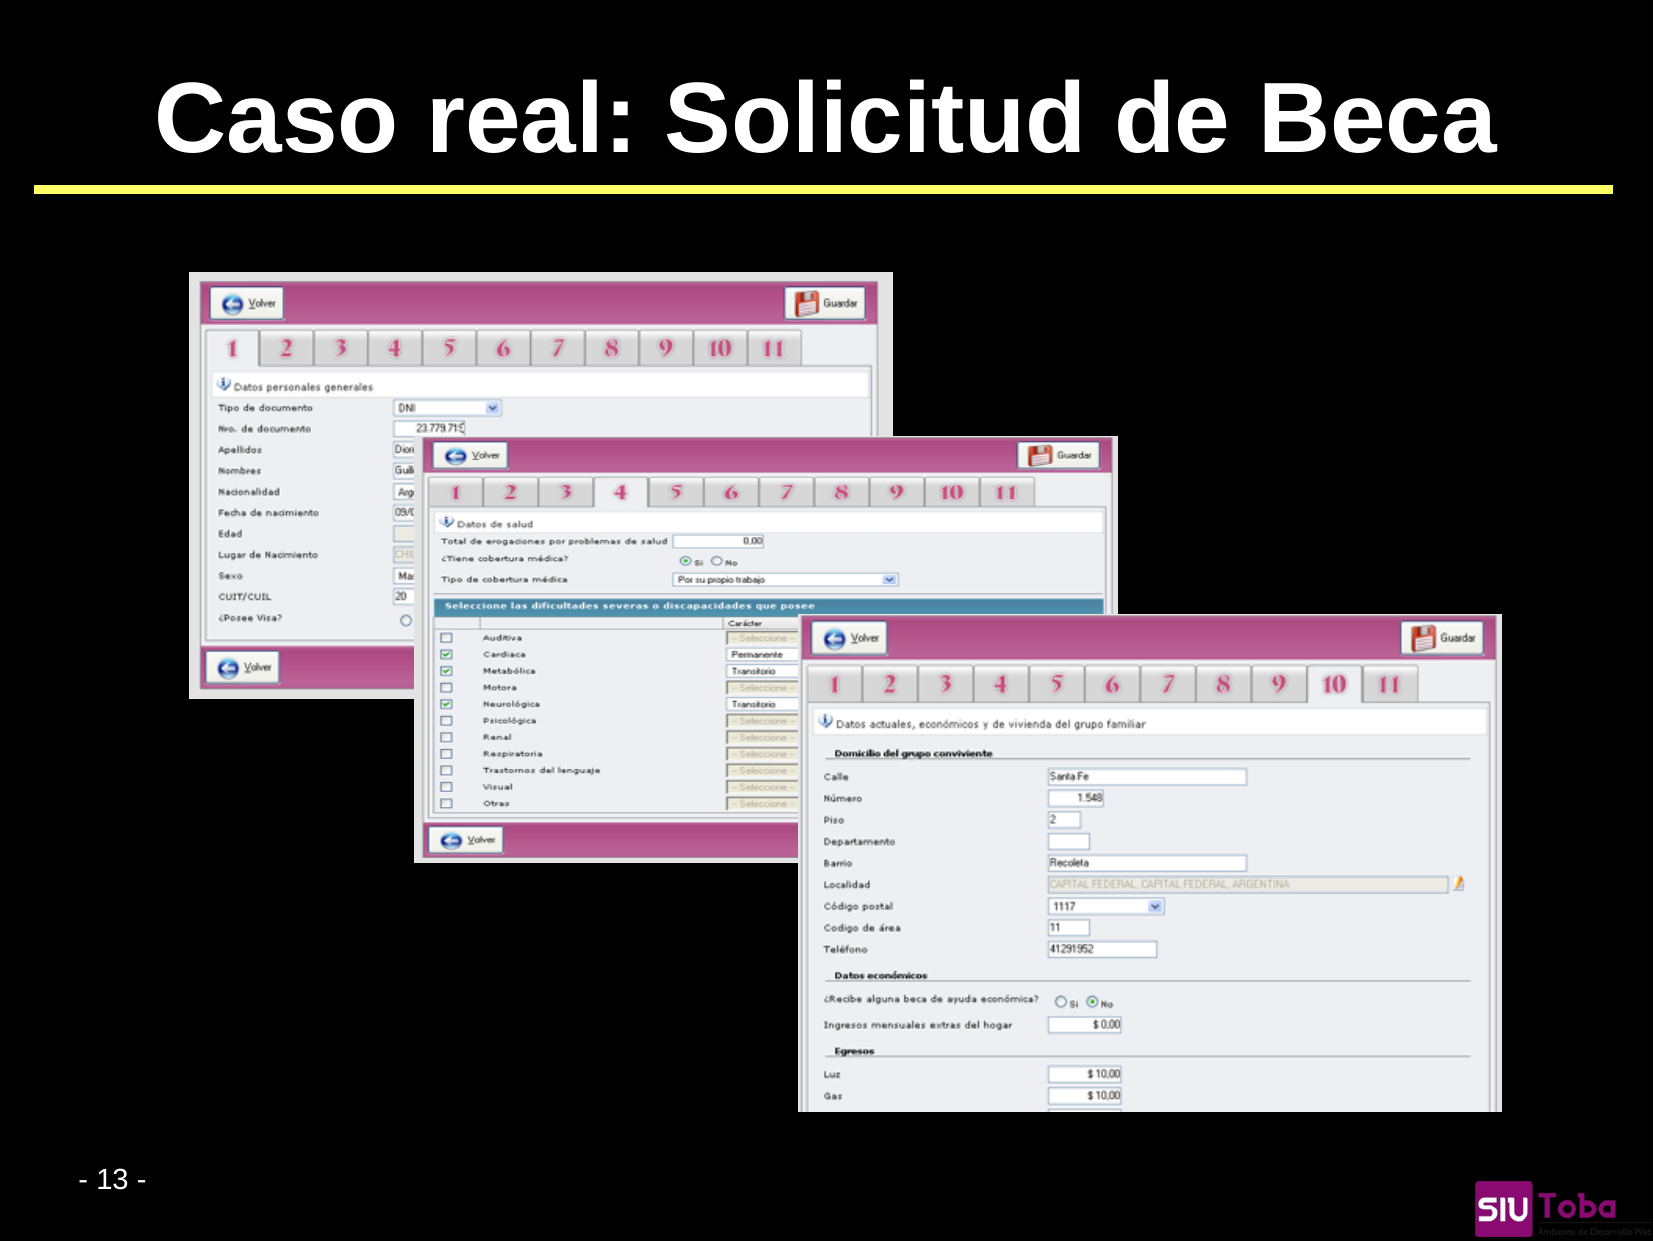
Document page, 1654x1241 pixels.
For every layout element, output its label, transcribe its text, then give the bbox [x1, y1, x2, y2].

picture [189, 272, 1502, 1112]
title Caso real: Solicitud de Beca [58, 47, 1594, 188]
picture [1475, 1181, 1652, 1237]
